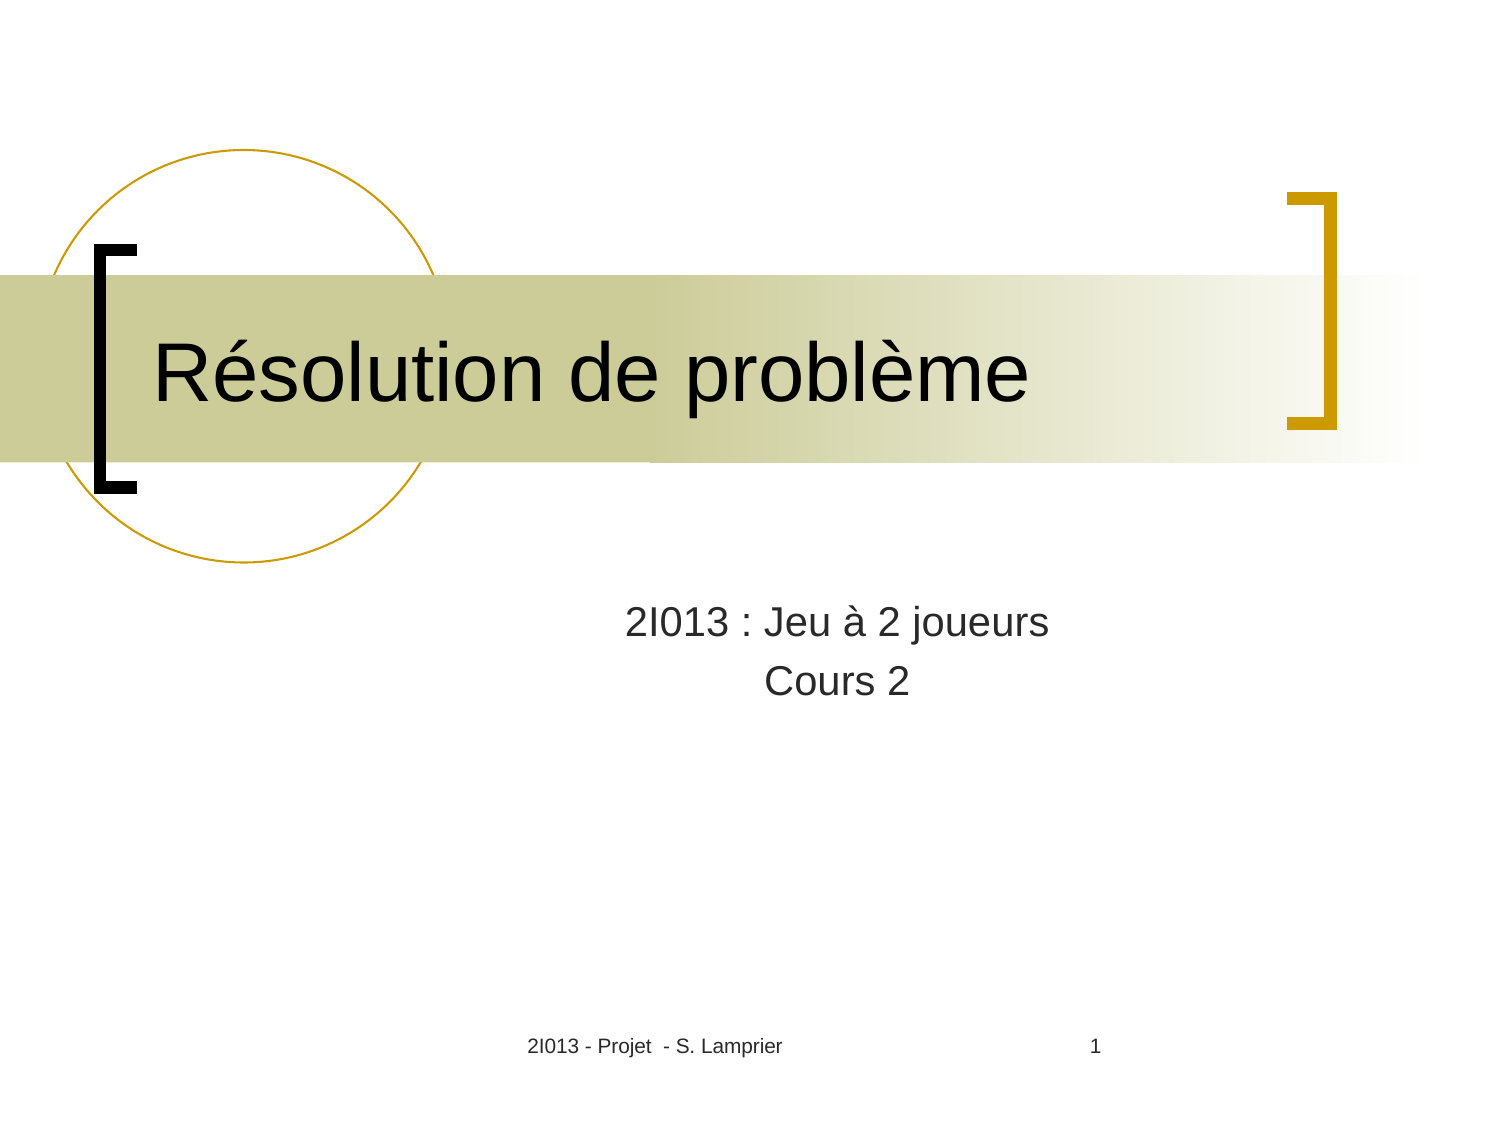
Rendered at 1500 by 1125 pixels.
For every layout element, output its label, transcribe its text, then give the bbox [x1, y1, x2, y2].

slide_number <numéro> [1074, 1025, 1388, 1100]
subtitle 2I013 : Jeu à 2 joueurs Cours 2 [375, 587, 1300, 900]
footer 2I013 - Projet - S. Lamprier [512, 1025, 988, 1100]
title Résolution de problème [137, 236, 1300, 500]
